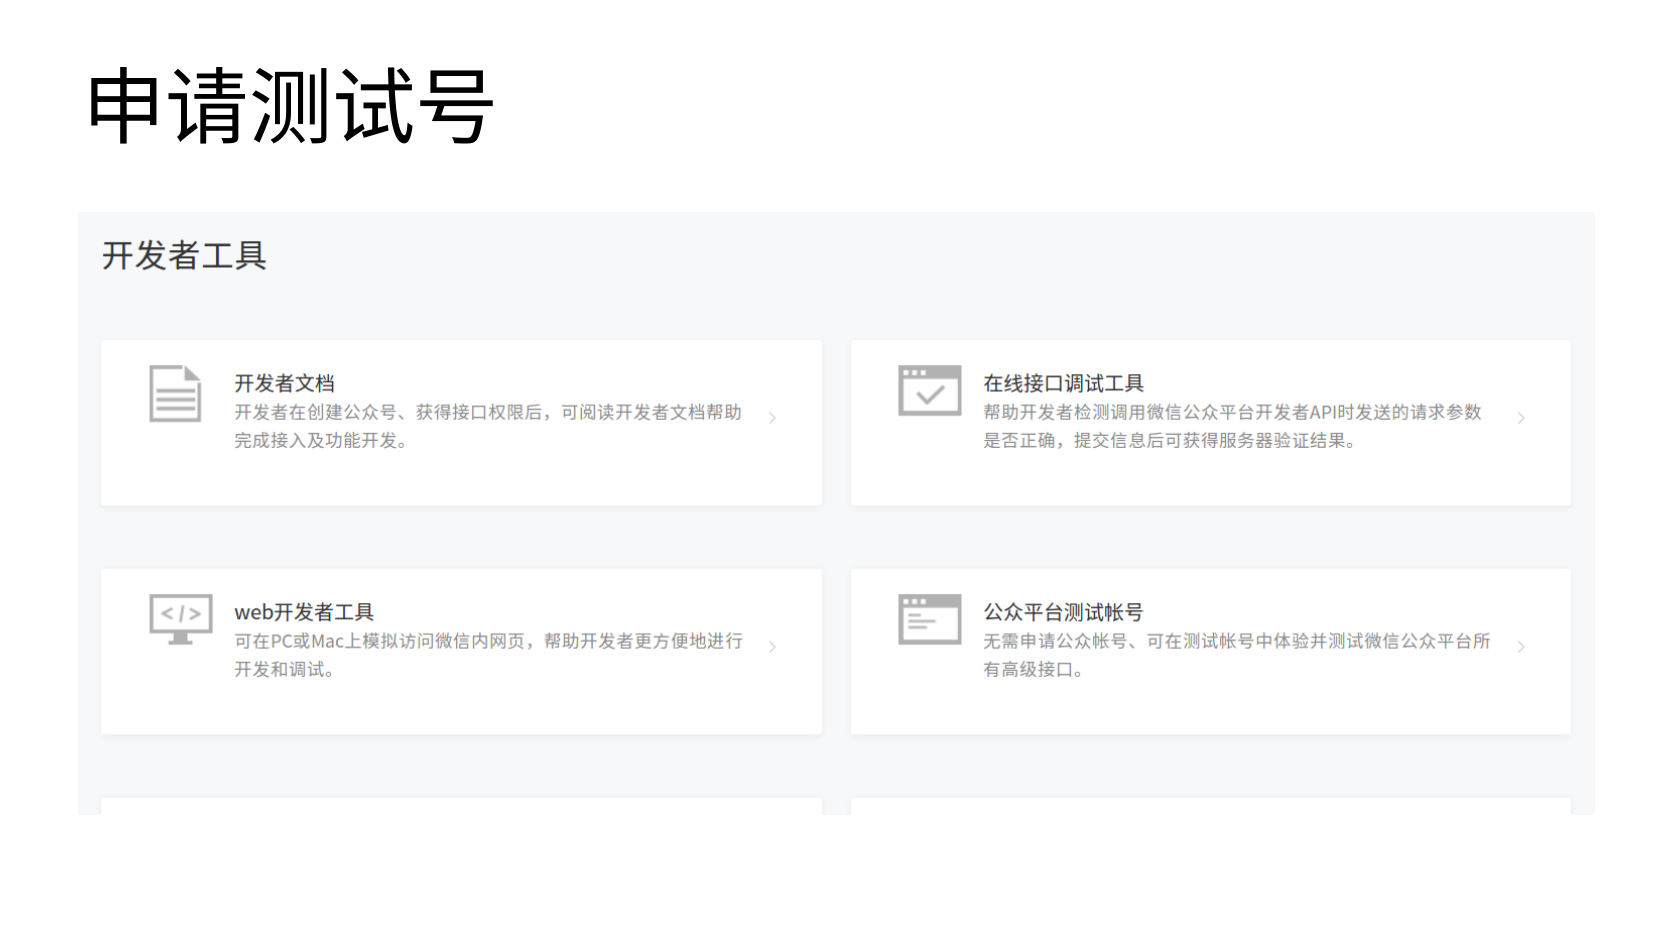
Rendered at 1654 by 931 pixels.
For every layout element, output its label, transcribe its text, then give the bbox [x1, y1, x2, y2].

picture [78, 212, 1595, 815]
title 申请测试号 [82, 37, 1571, 166]
